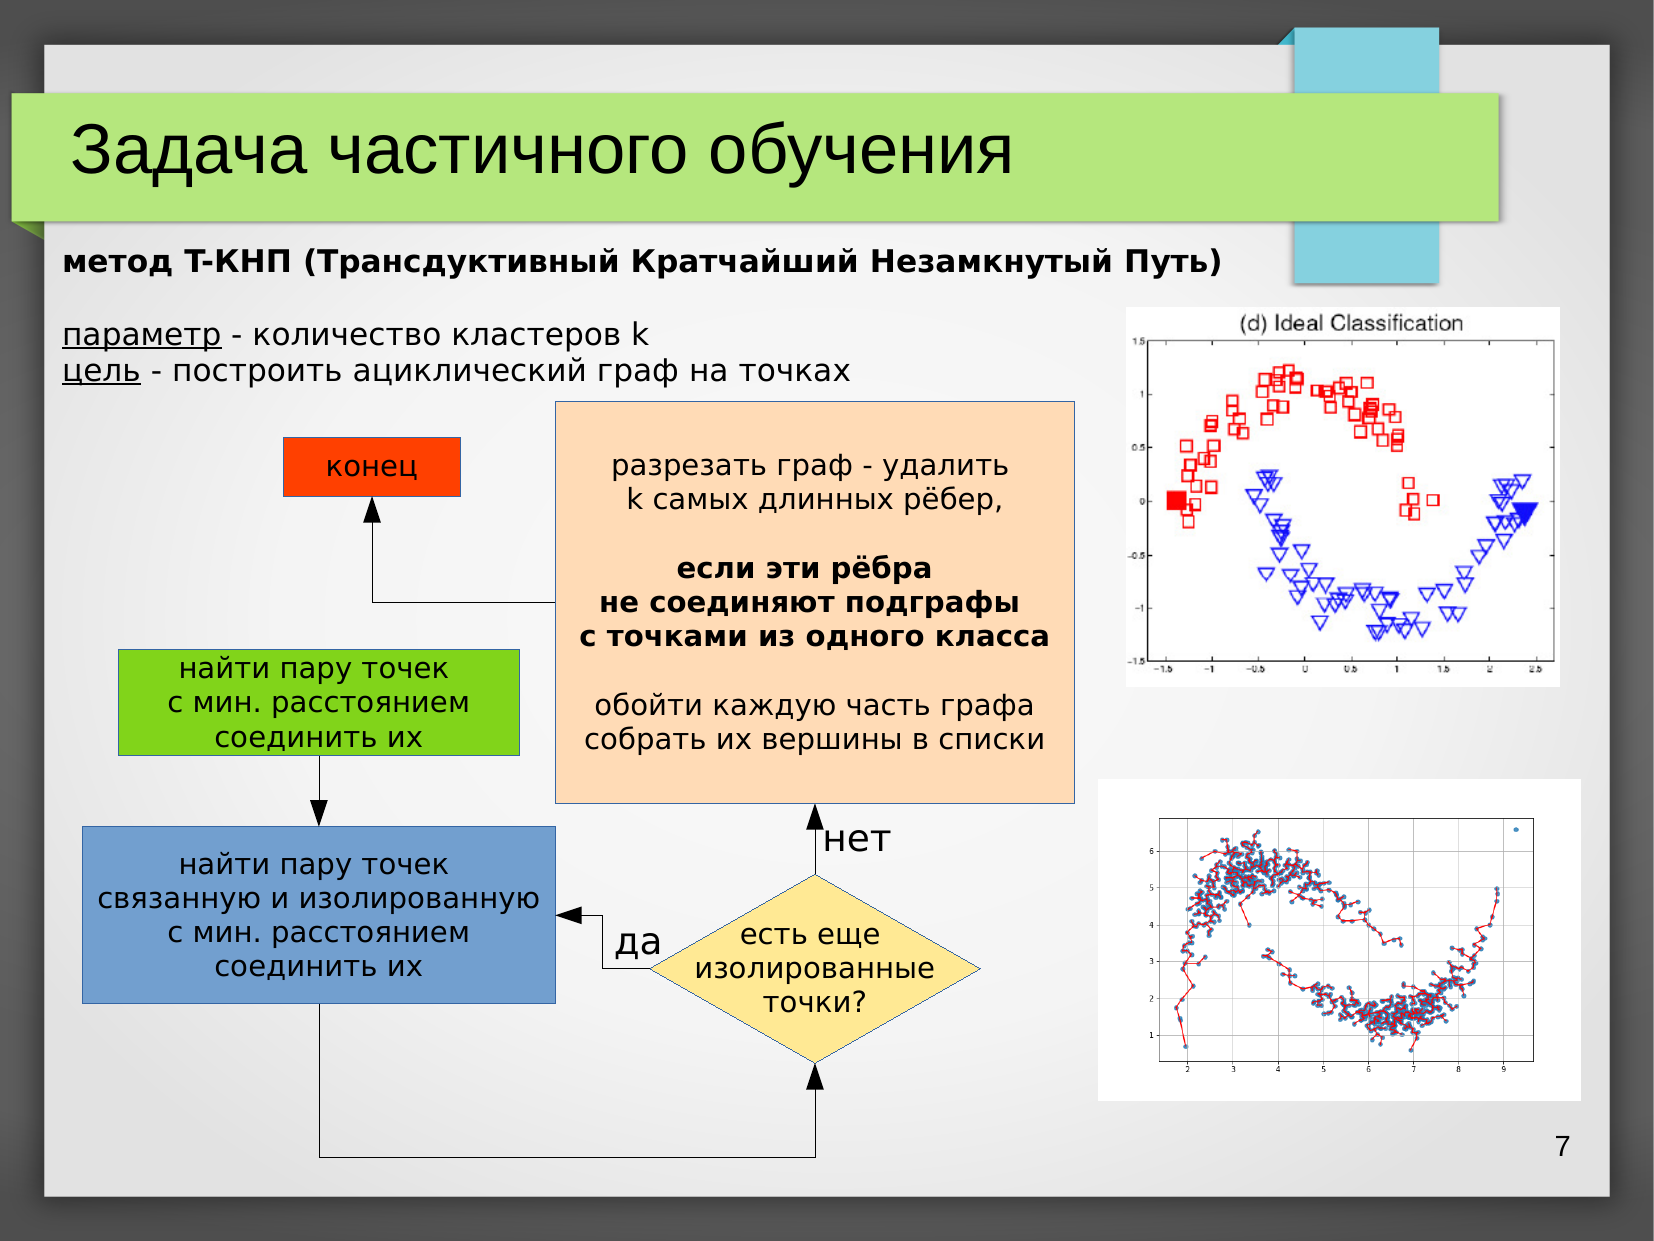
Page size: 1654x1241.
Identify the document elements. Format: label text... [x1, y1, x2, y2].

title Задача частичного обучения [70, 109, 1134, 190]
text_box разрезать граф - удалить k самых длинных рёбер, если эти рёбра не соединяют подграфы с точками из одного класса обойти каждую часть графа собрать их вершины в списки [555, 401, 1075, 804]
text_box есть еще изолированные точки? [650, 874, 981, 1063]
text_box конец [283, 437, 461, 497]
text_box метод T-КНП (Трансдуктивный Кратчайший Незамкнутый Путь) параметр - количество кластеров k цель - построить ациклический граф на точках [47, 236, 1418, 426]
text_box найти пару точек связанную и изолированную с мин. расстоянием соединить их [82, 826, 556, 1004]
picture [0, 0, 1654, 1241]
text_box найти пару точек с мин. расстоянием соединить их [118, 649, 520, 756]
